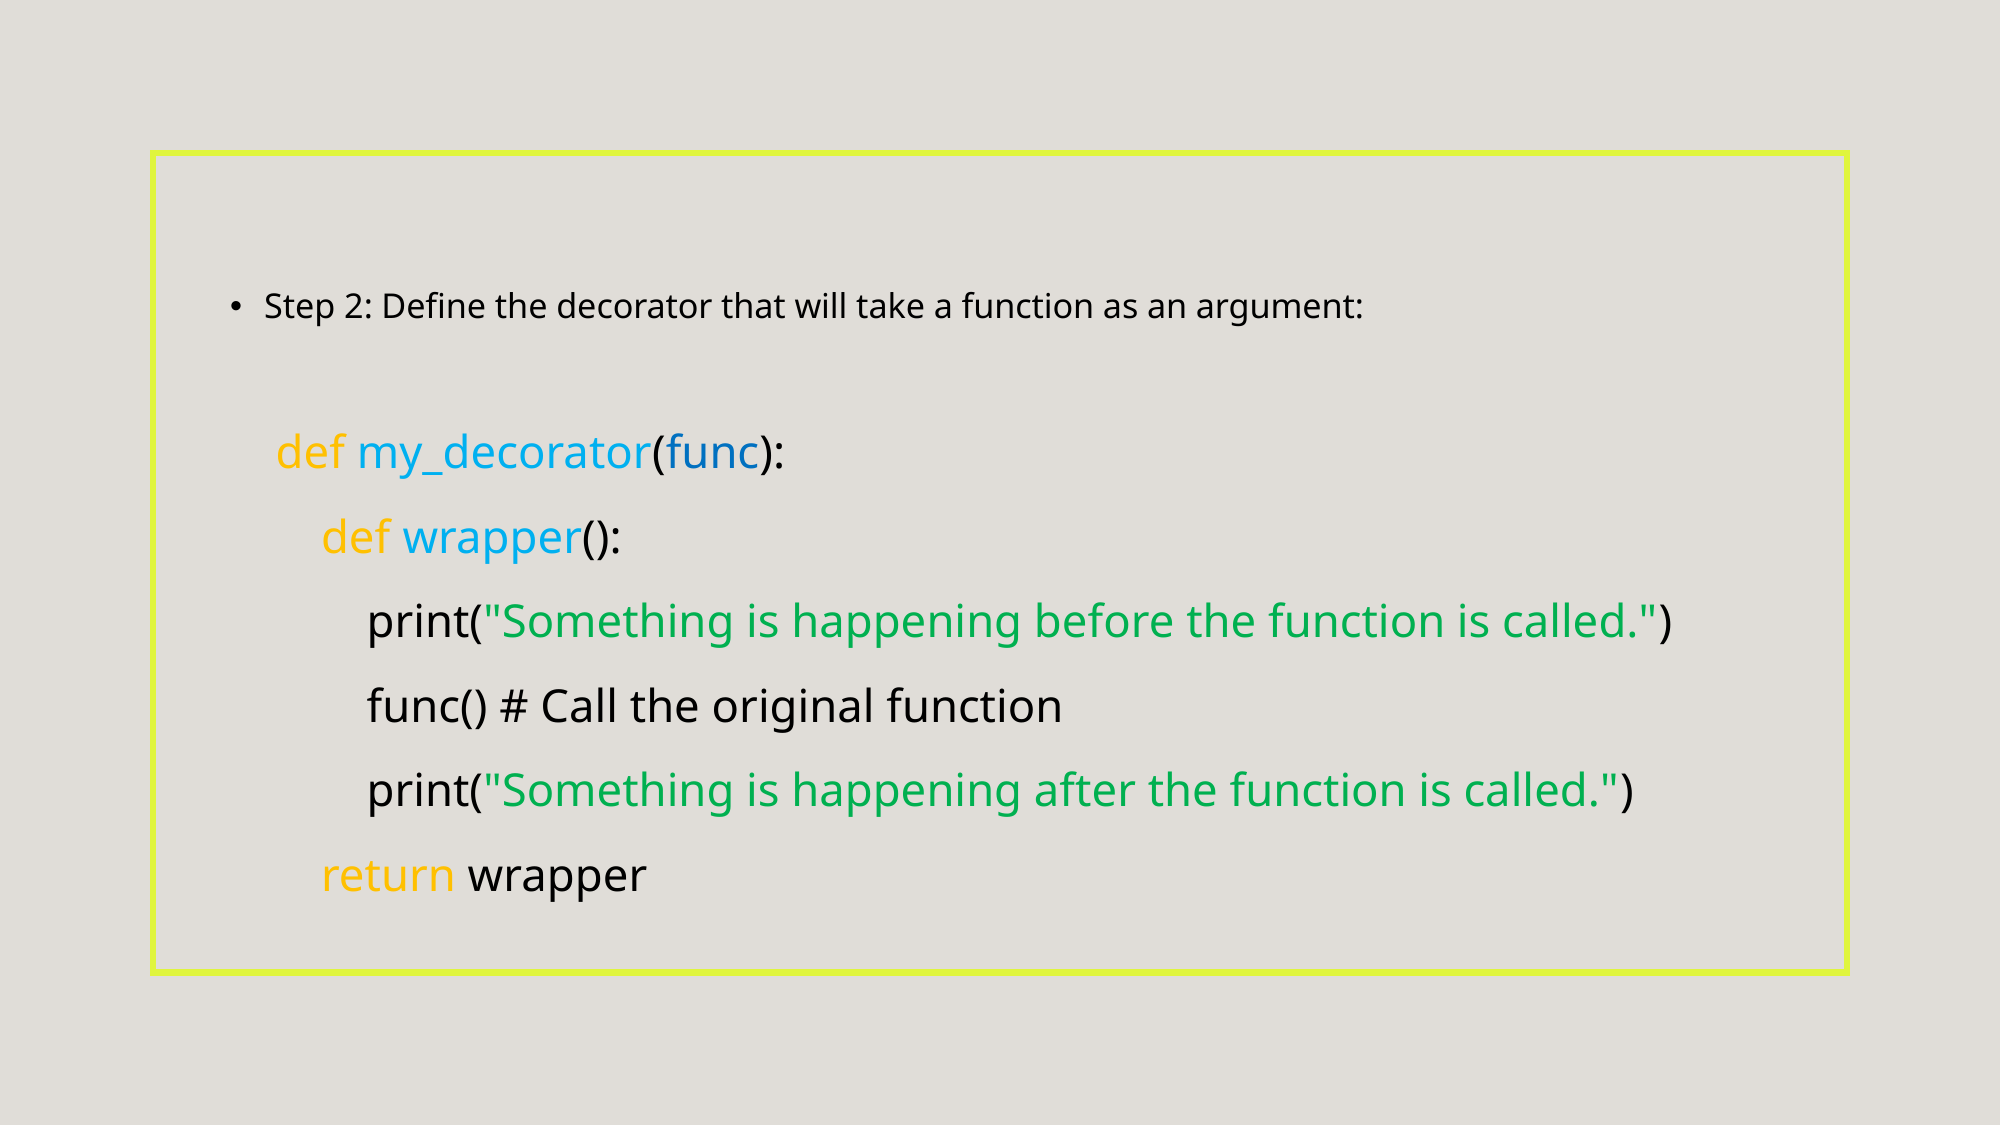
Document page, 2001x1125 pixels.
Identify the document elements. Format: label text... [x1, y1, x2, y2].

list Step 2: Define the decorator that will take a function as an argument: def my_decorator(func): def wrapper(): print("Something is happening before the function is called.") func() # Call the original function print("Something is happening after the function is called.") return wrapper [215, 209, 1805, 913]
